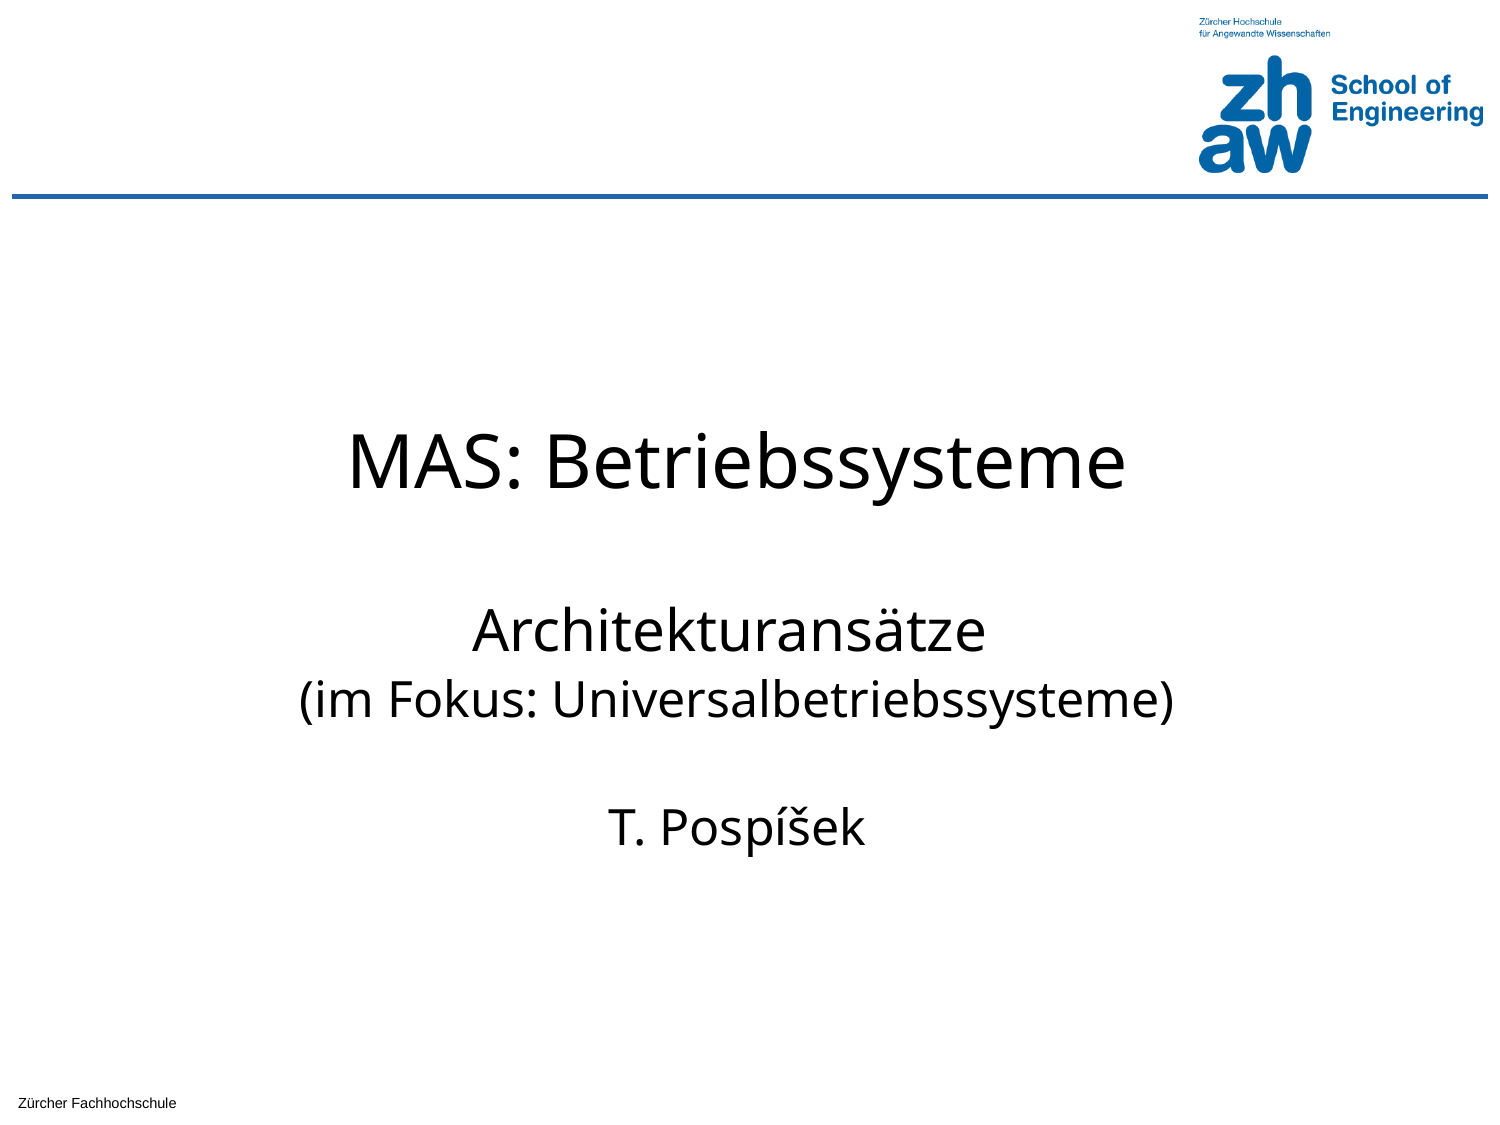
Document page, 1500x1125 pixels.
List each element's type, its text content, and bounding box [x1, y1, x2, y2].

picture [1199, 18, 1483, 173]
text_box MAS: Betriebssysteme Architekturansätze (im Fokus: Universalbetriebssysteme) T. Pospíšek [112, 262, 1363, 913]
